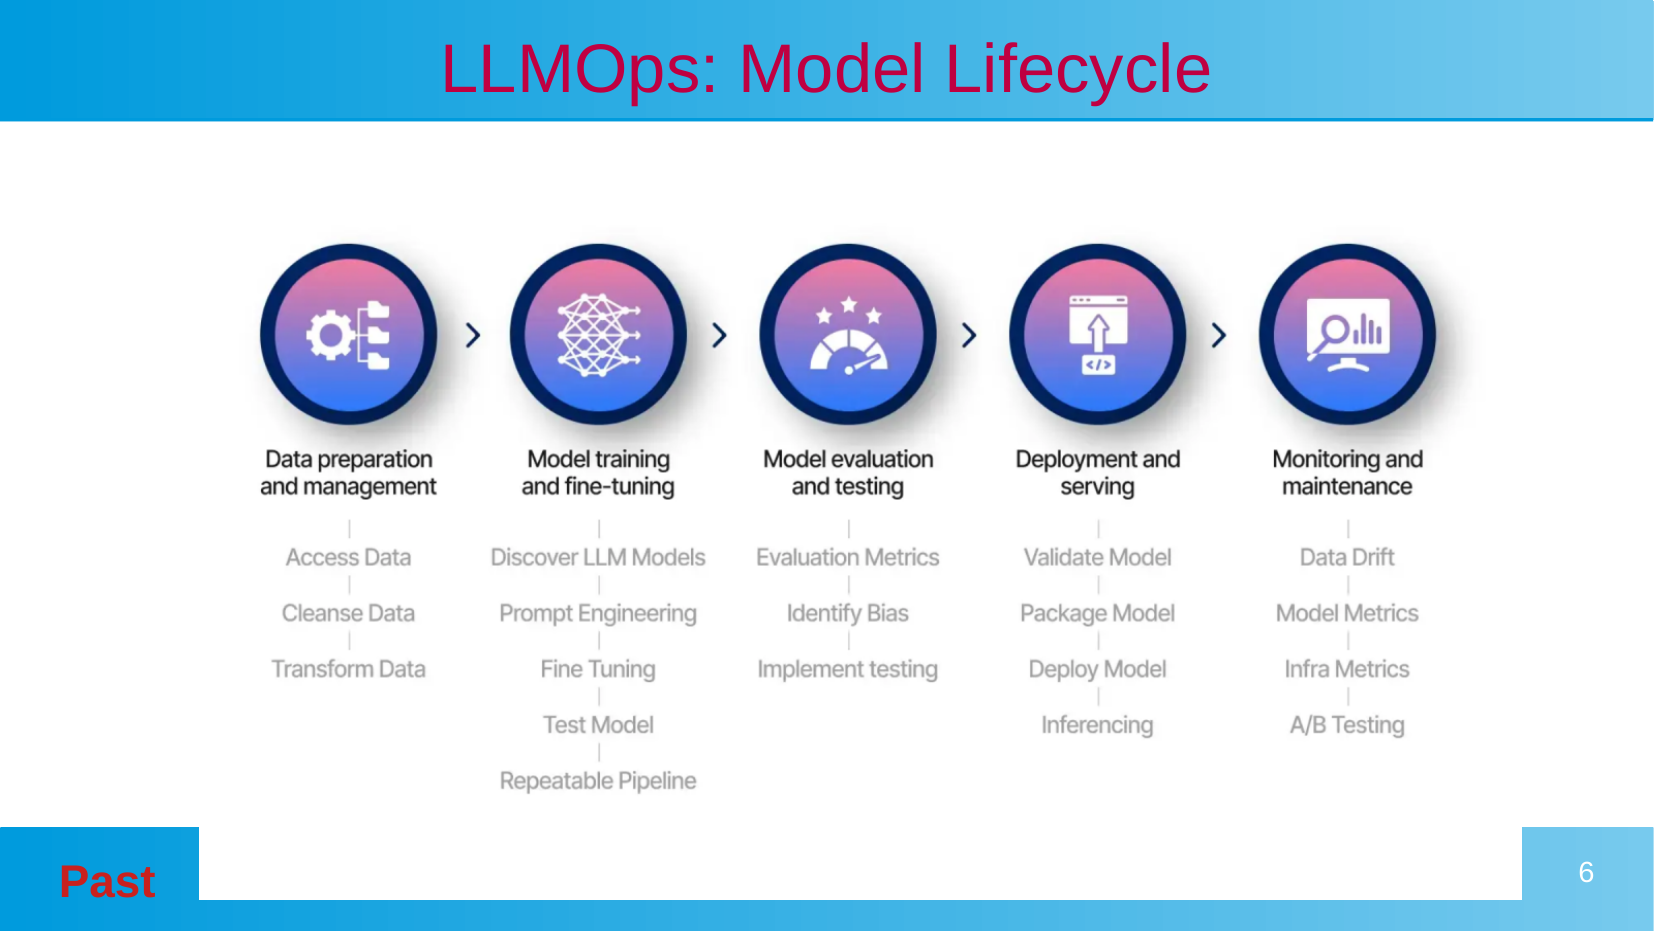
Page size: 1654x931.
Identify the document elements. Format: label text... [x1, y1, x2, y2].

title LLMOps: Model Lifecycle [59, 29, 1595, 108]
picture [199, 138, 1522, 901]
